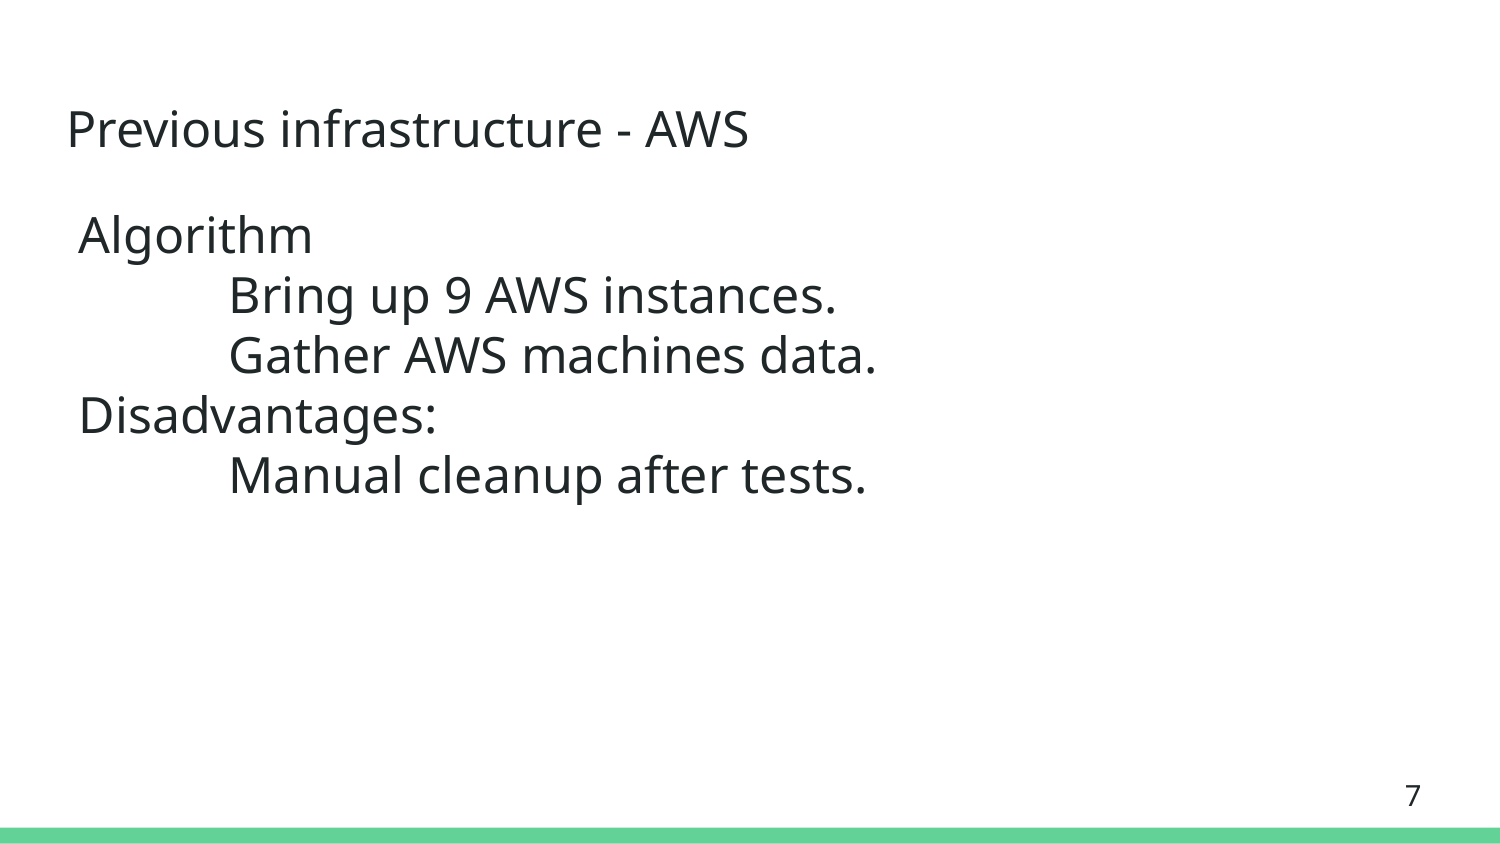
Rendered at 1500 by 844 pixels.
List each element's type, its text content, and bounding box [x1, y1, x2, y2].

title Previous infrastructure - AWS [51, 72, 1449, 167]
slide_number <number> [1389, 764, 1480, 830]
list Algorithm Bring up 9 AWS instances. Gather AWS machines data. Disadvantages: Manual cleanup after tests. [51, 189, 1449, 750]
